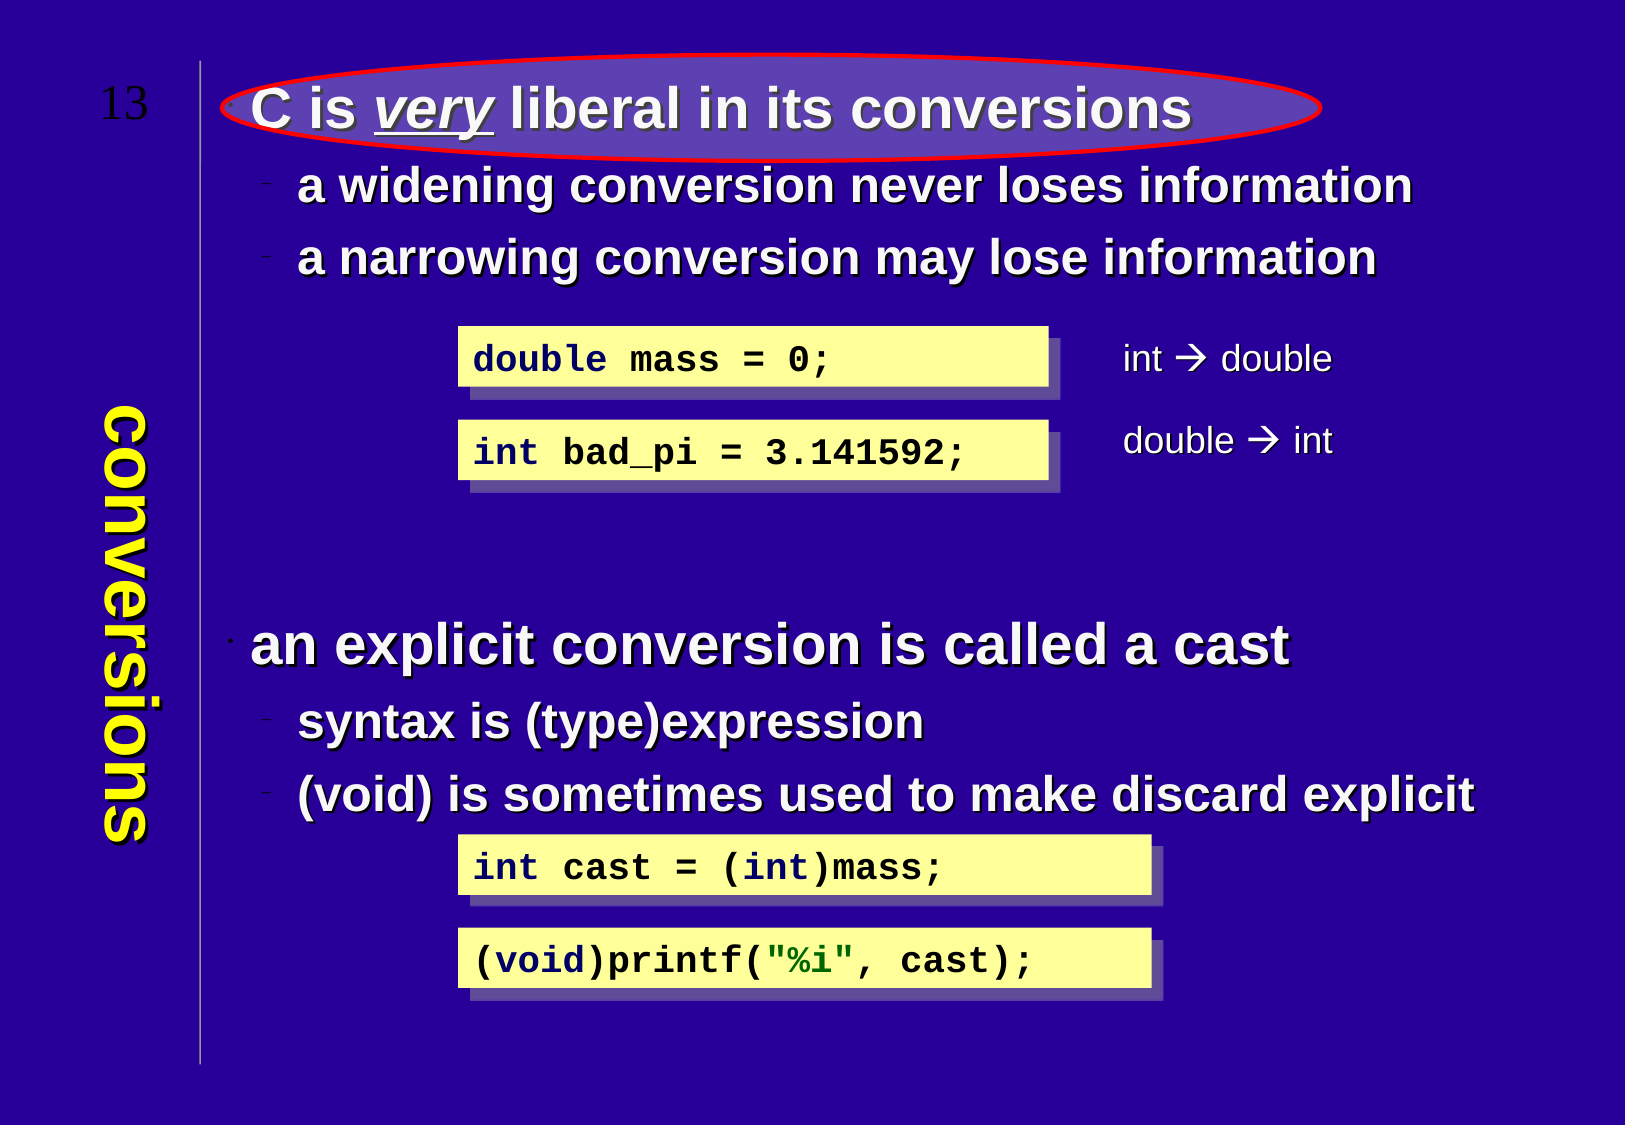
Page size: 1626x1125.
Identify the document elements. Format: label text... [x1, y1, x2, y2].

text_box int  double [1107, 326, 1404, 387]
text_box [221, 54, 1321, 161]
text_box double mass = 0; [458, 326, 1049, 387]
text_box int bad_pi = 3.141592; [458, 419, 1049, 481]
title conversions [50, 187, 188, 1063]
text_box (void)printf("%i", cast); [458, 927, 1152, 988]
list C is very liberal in its conversions a widening conversion never loses information a narrowing conversion may lose information an explicit conversion is called a cast syntax is (type)expression (void) is sometimes used to make discard explicit [212, 62, 1550, 1063]
text_box int cast = (int)mass; [458, 834, 1152, 895]
text_box double  int [1107, 408, 1404, 469]
